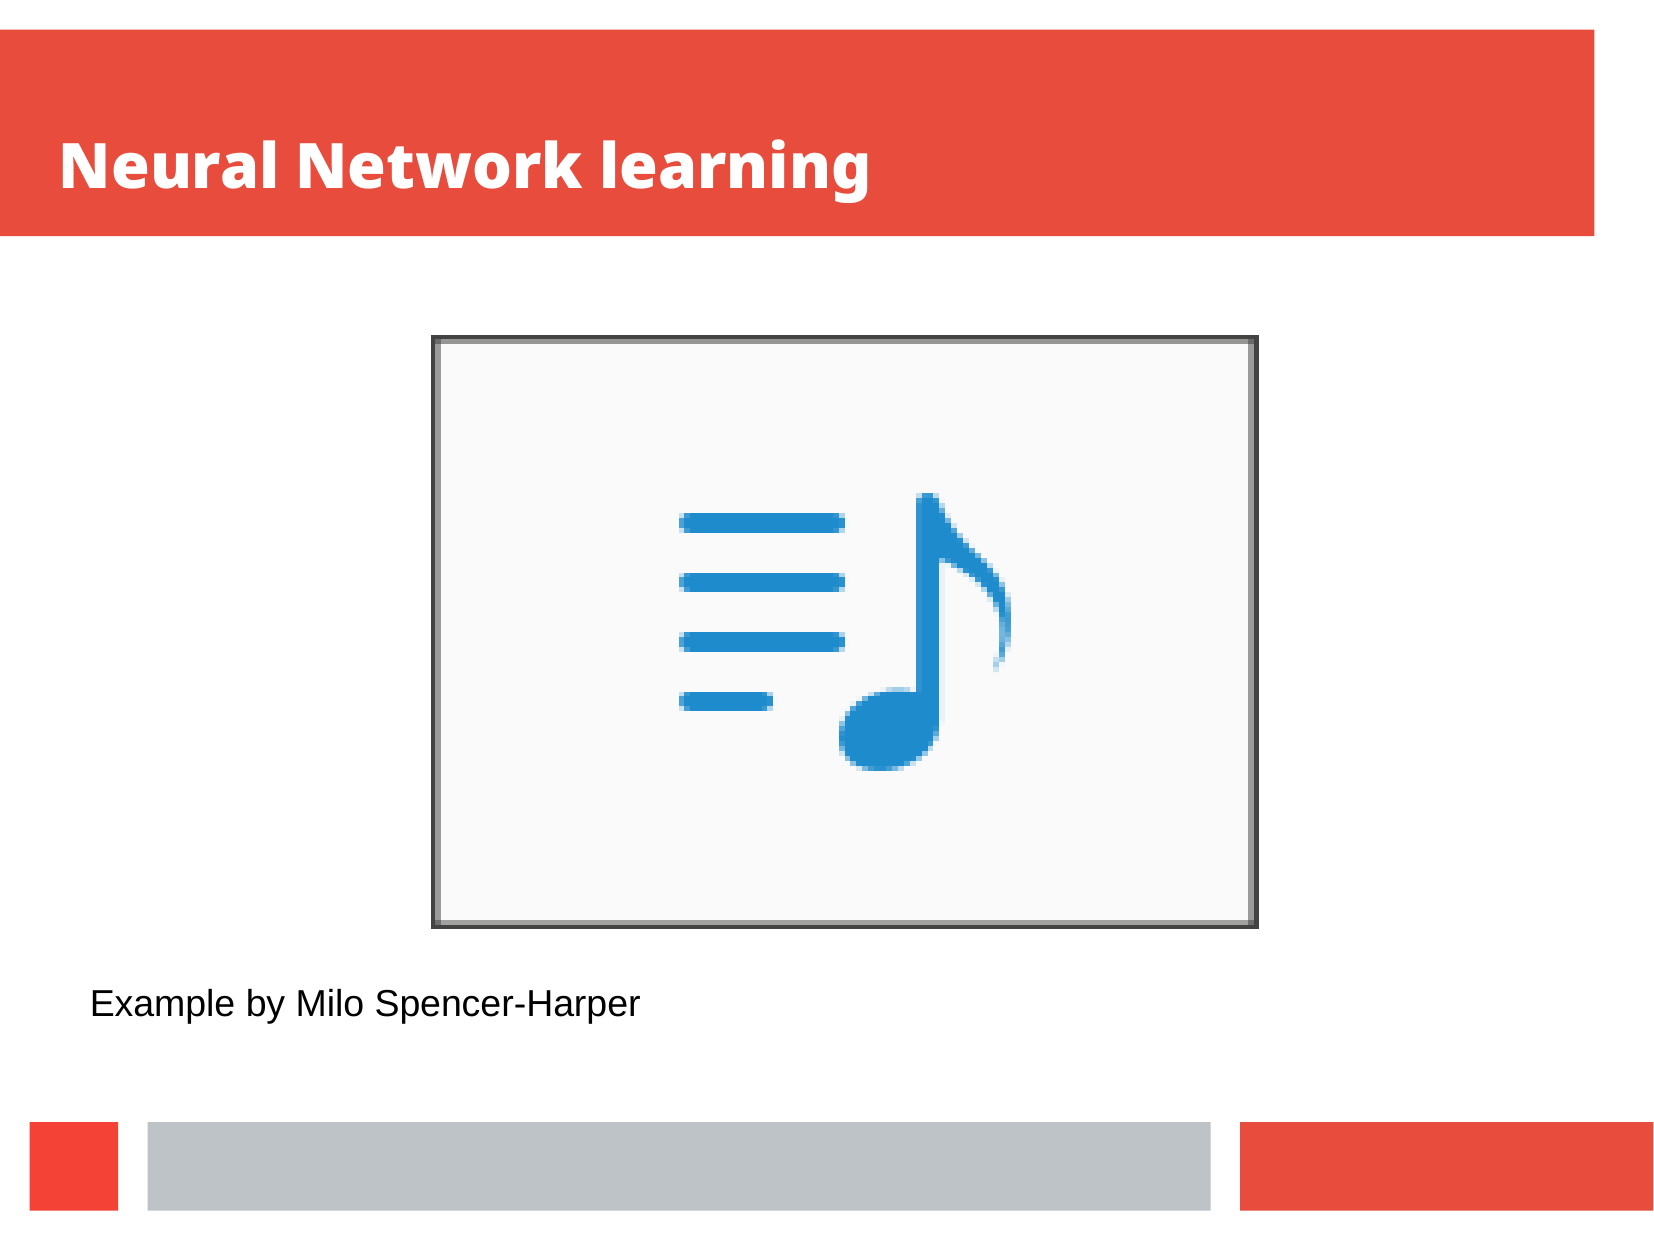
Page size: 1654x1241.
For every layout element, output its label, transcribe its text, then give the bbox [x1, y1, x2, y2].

text_box Example by Milo Spencer-Harper [75, 975, 766, 1032]
text_box [430, 334, 1261, 931]
title Neural Network learning [59, 59, 1595, 207]
